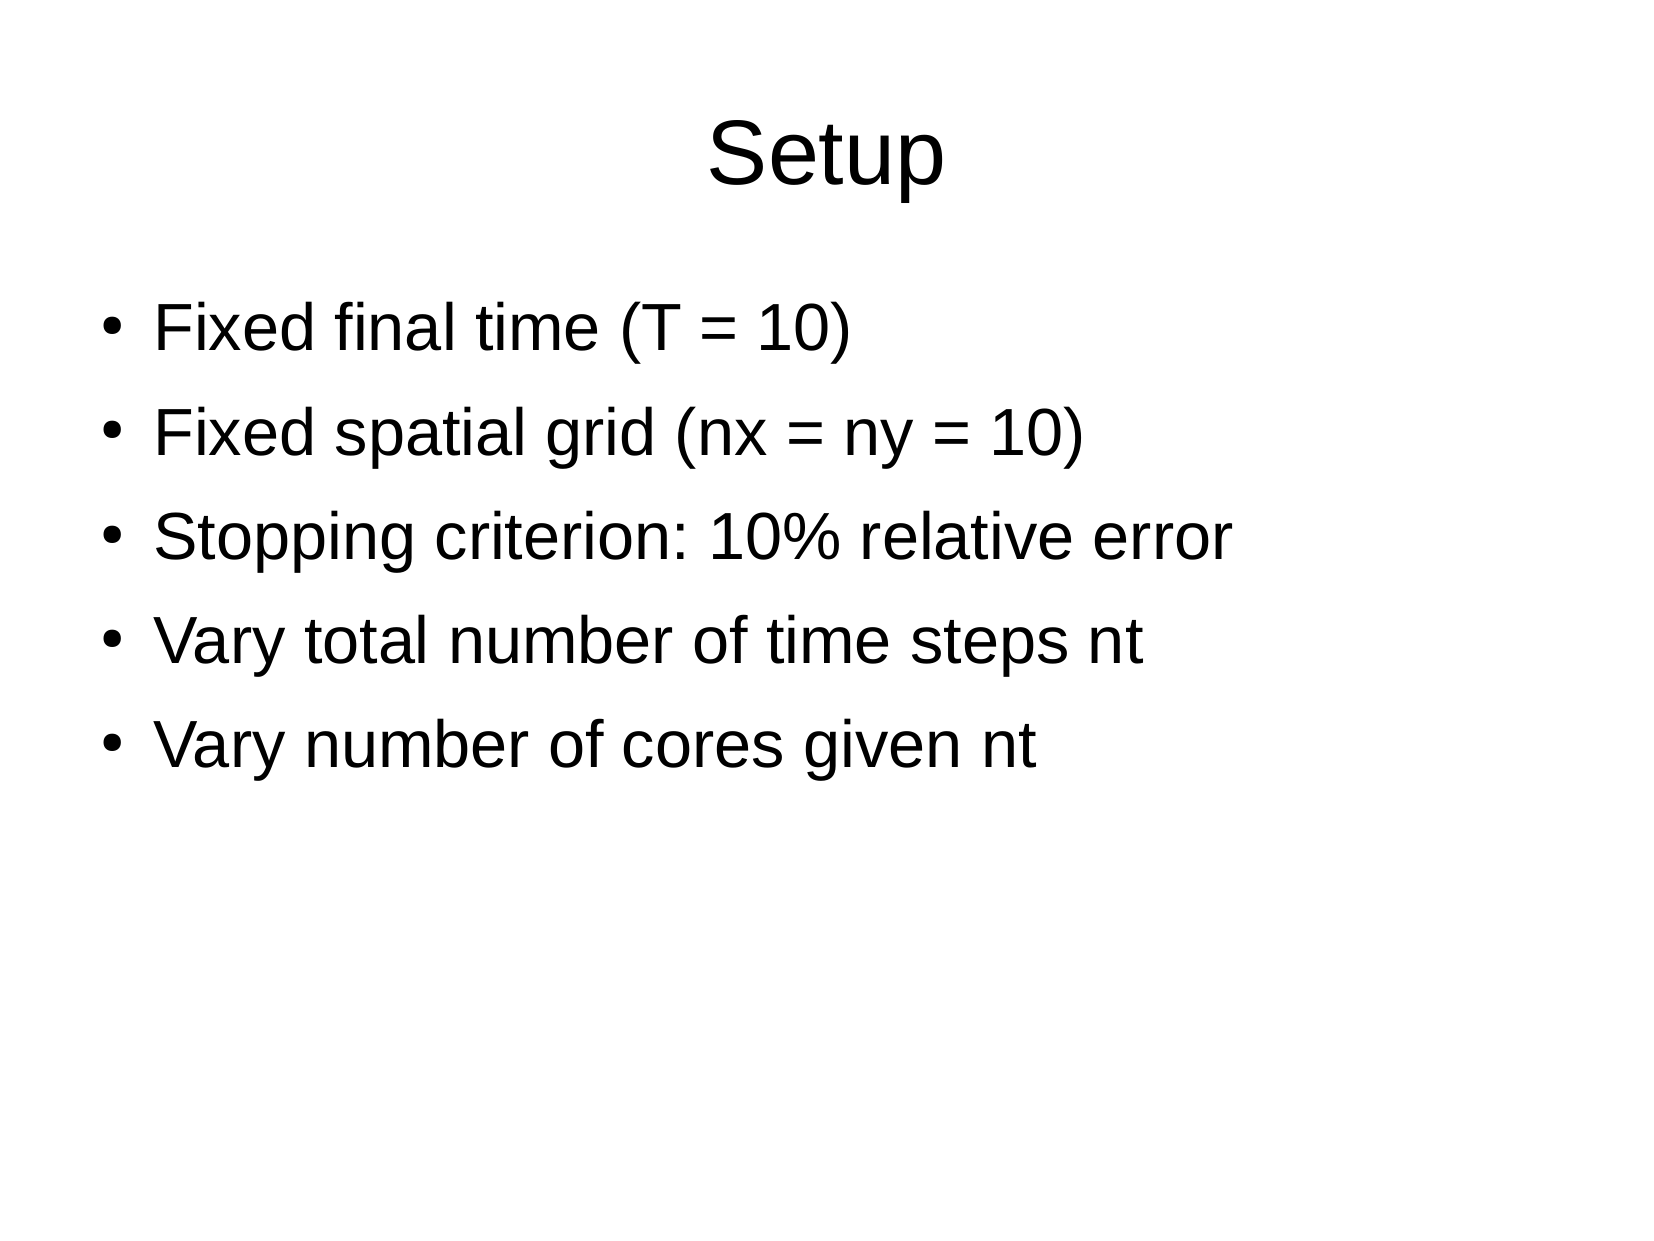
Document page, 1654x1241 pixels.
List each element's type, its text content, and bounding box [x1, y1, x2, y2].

list Fixed final time (T = 10) Fixed spatial grid (nx = ny = 10) Stopping criterion: 10% relative error Vary total number of time steps nt Vary number of cores given nt [82, 290, 1571, 1109]
title Setup [82, 49, 1571, 257]
